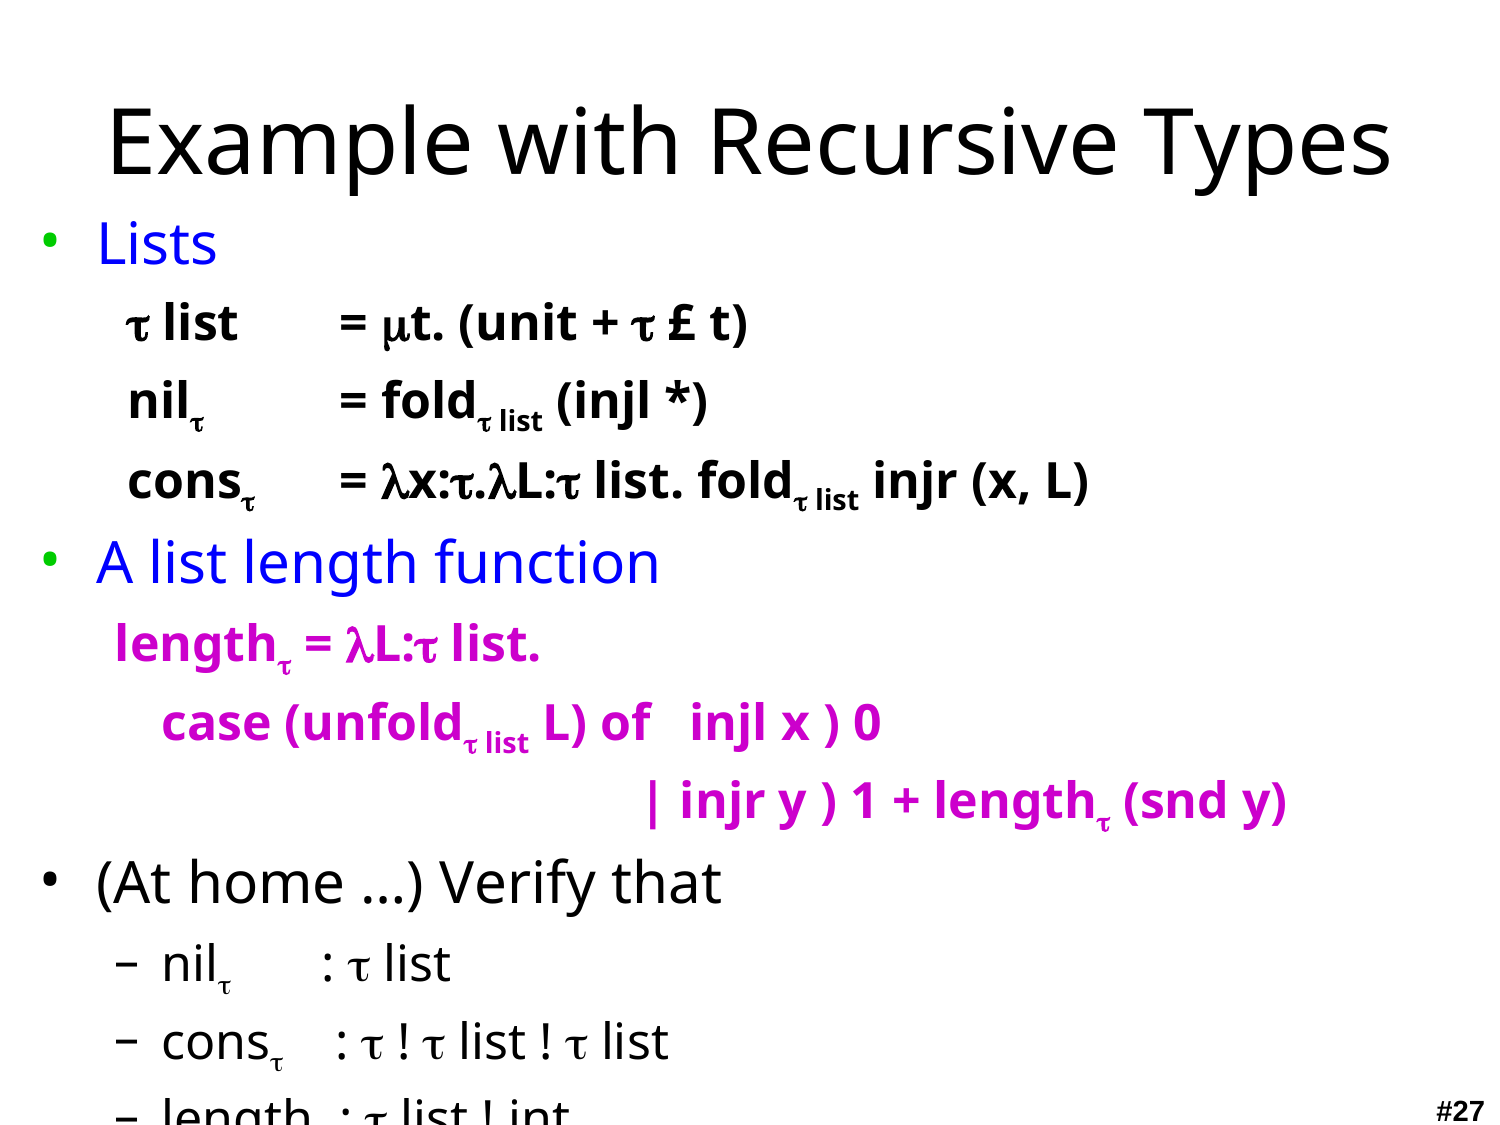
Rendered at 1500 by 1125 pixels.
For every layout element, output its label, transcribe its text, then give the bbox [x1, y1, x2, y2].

title Example with Recursive Types [24, 45, 1476, 199]
list Lists  list = t. (unit +  £ t) nil = fold list (injl *) cons = x:.L: list. fold list injr (x, L) A list length function length = L: list. case (unfold list L) of injl x ) 0 | injr y ) 1 + length (snd y) (At home …) Verify that nil :  list cons :  !  list !  list length :  list ! int [24, 199, 1476, 1101]
